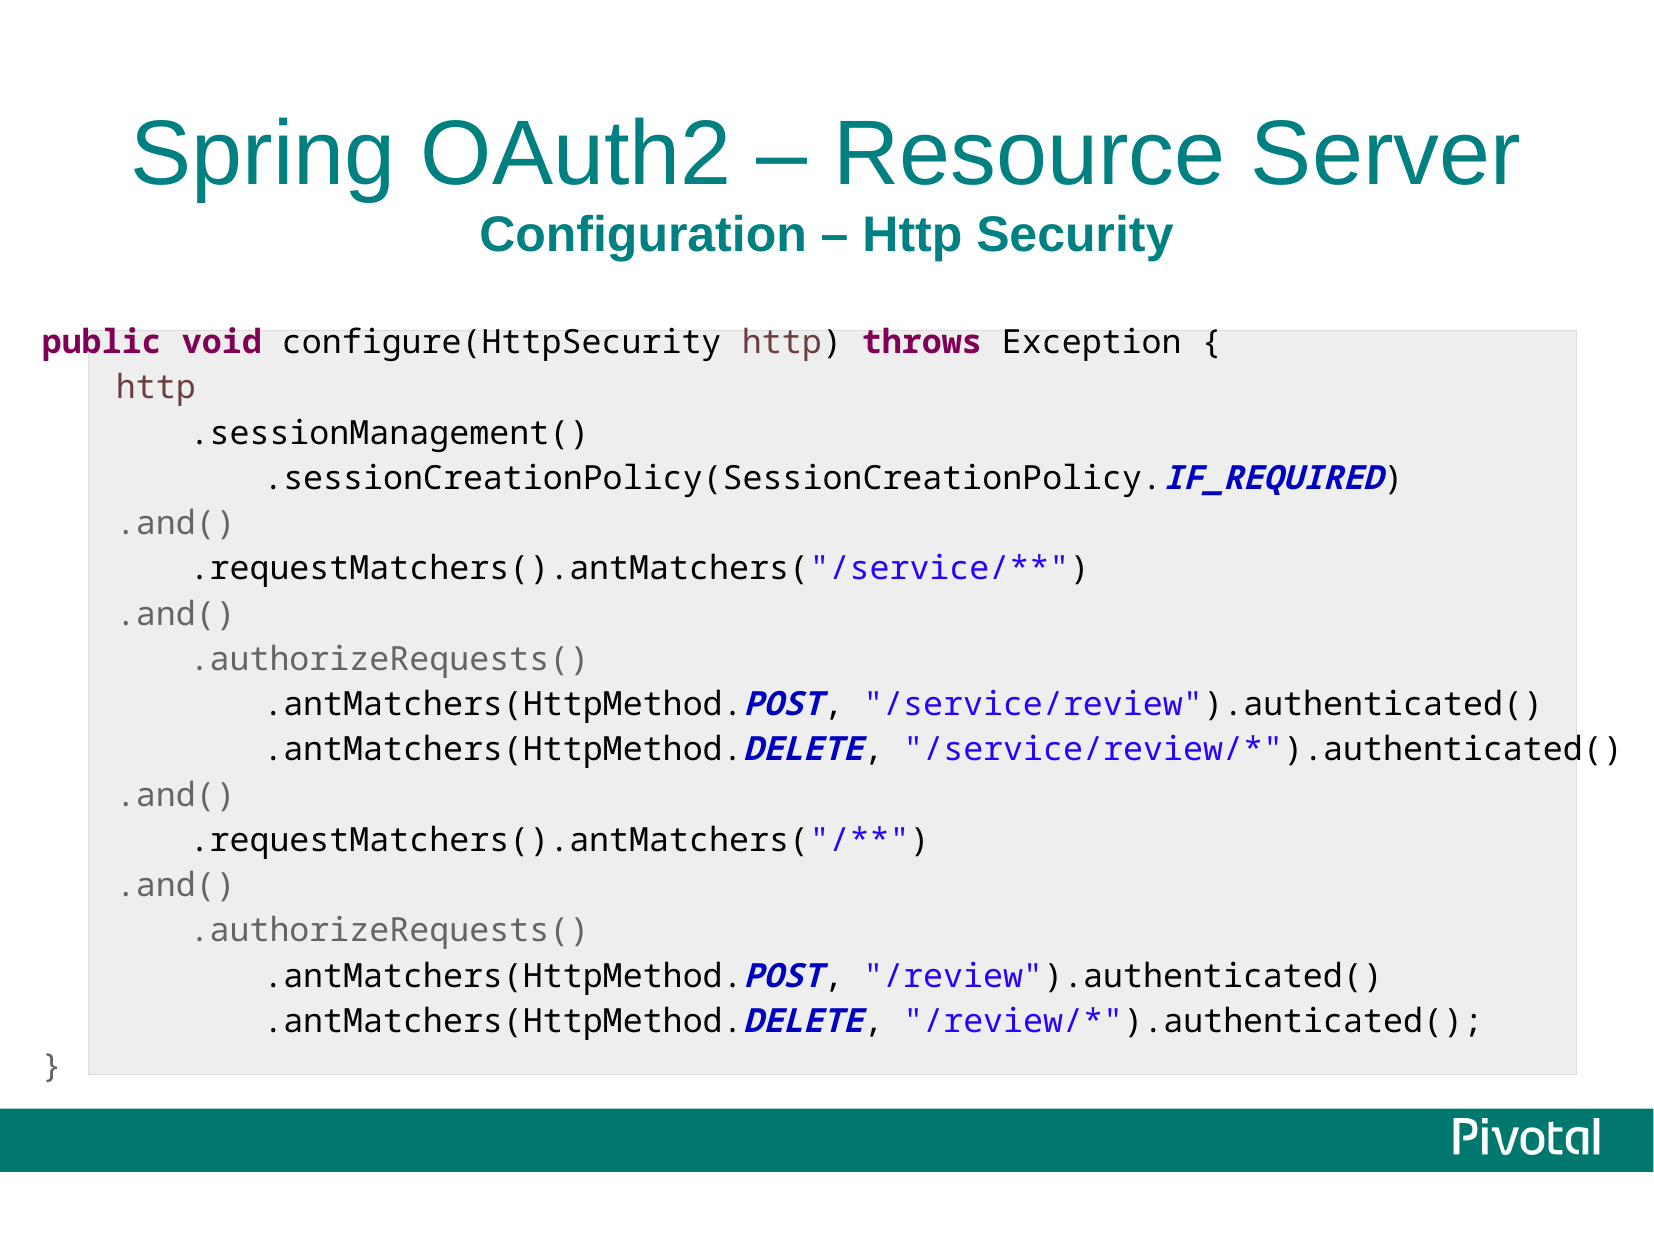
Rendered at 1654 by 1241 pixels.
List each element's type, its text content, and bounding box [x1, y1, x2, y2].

title Spring OAuth2 – Resource Server [82, 49, 1571, 198]
picture [1452, 1115, 1601, 1158]
text_box public void configure(HttpSecurity http) throws Exception { http .sessionManagement() .sessionCreationPolicy(SessionCreationPolicy.IF_REQUIRED) .and() .requestMatchers().antMatchers("/service/**") .and() .authorizeRequests() .antMatchers(HttpMethod.POST, "/service/review").authenticated() .antMatchers(HttpMethod.DELETE, "/service/review/*").authenticated() .and() .requestMatchers().antMatchers("/**") .and() .authorizeRequests() .antMatchers(HttpMethod.POST, "/review").authenticated() .antMatchers(HttpMethod.DELETE, "/review/*").authenticated(); } [88, 330, 1577, 1075]
text_box Configuration – Http Security [0, 198, 1654, 274]
